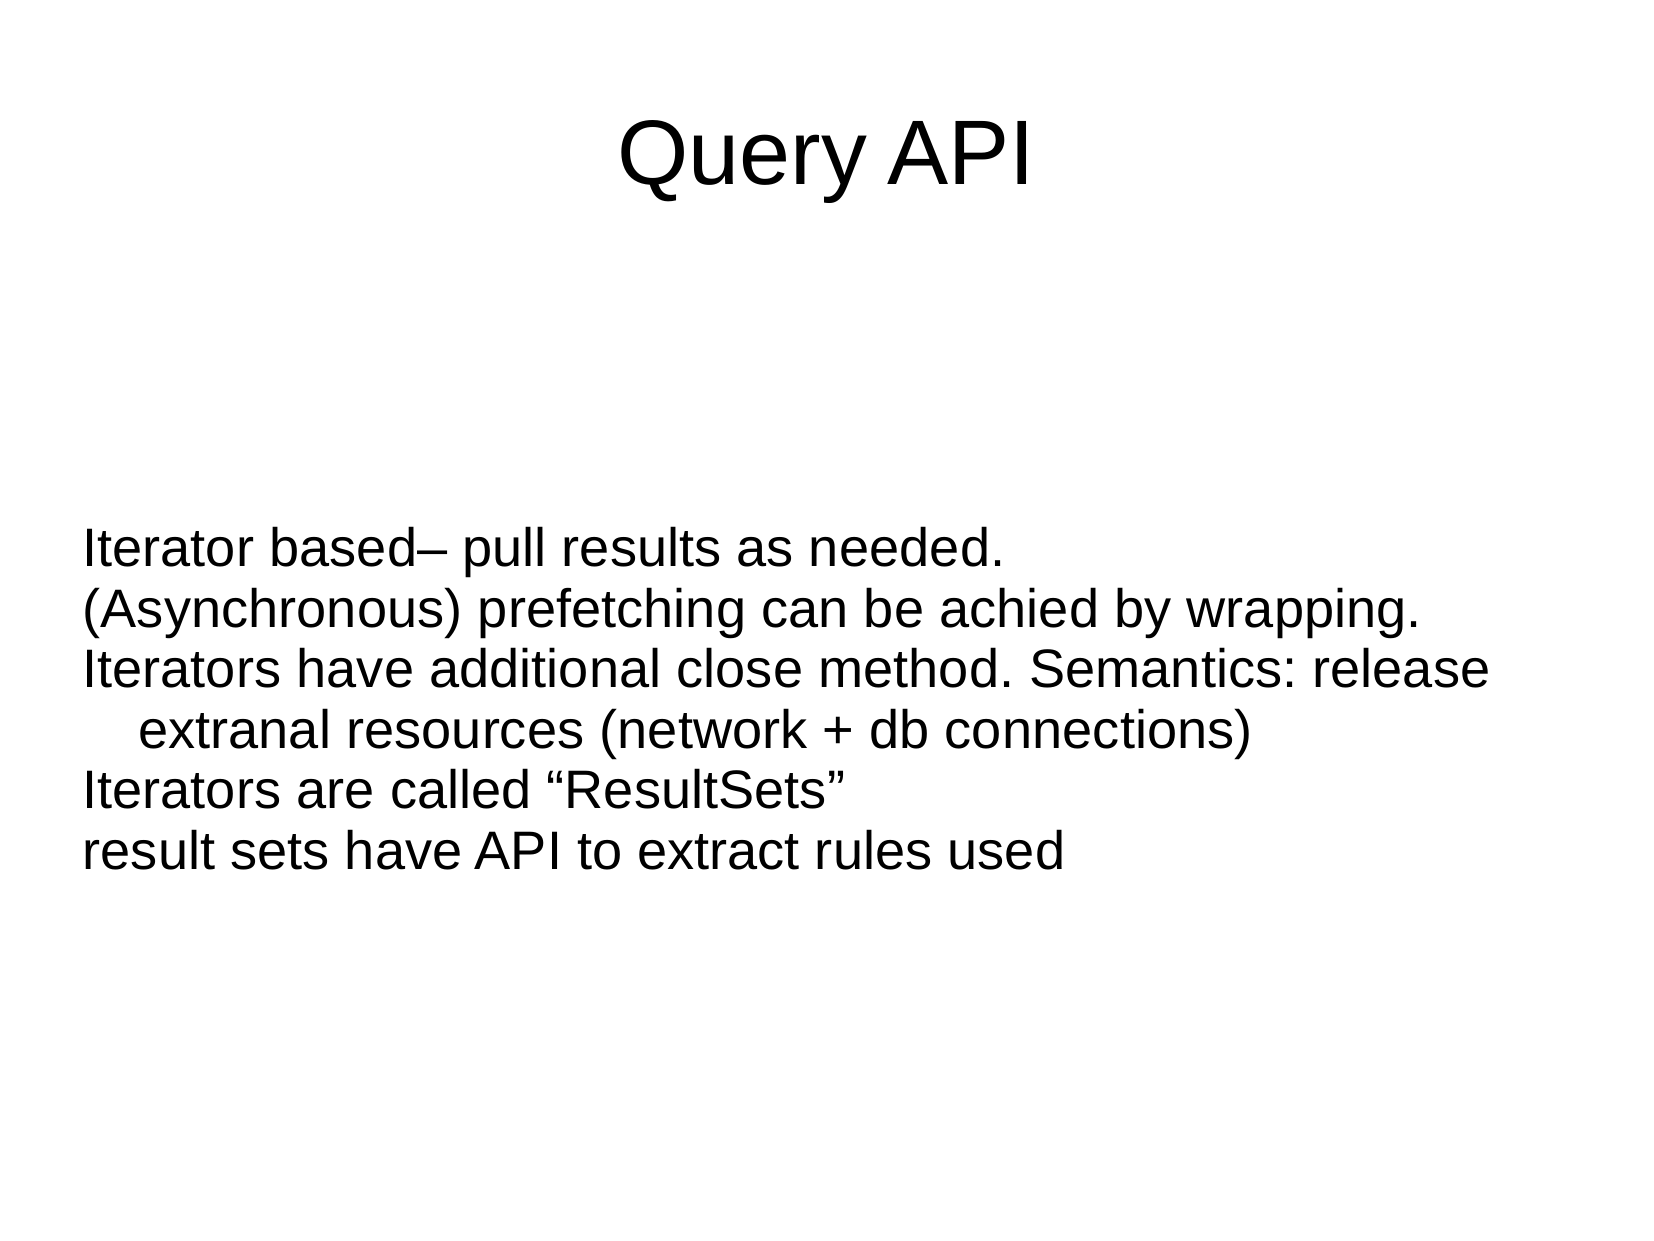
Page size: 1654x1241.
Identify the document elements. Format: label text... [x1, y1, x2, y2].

title Query API [82, 49, 1571, 257]
subtitle Iterator based– pull results as needed. (Asynchronous) prefetching can be achied by wrapping. Iterators have additional close method. Semantics: release extranal resources (network + db connections) Iterators are called “ResultSets” result sets have API to extract rules used [82, 290, 1571, 1109]
